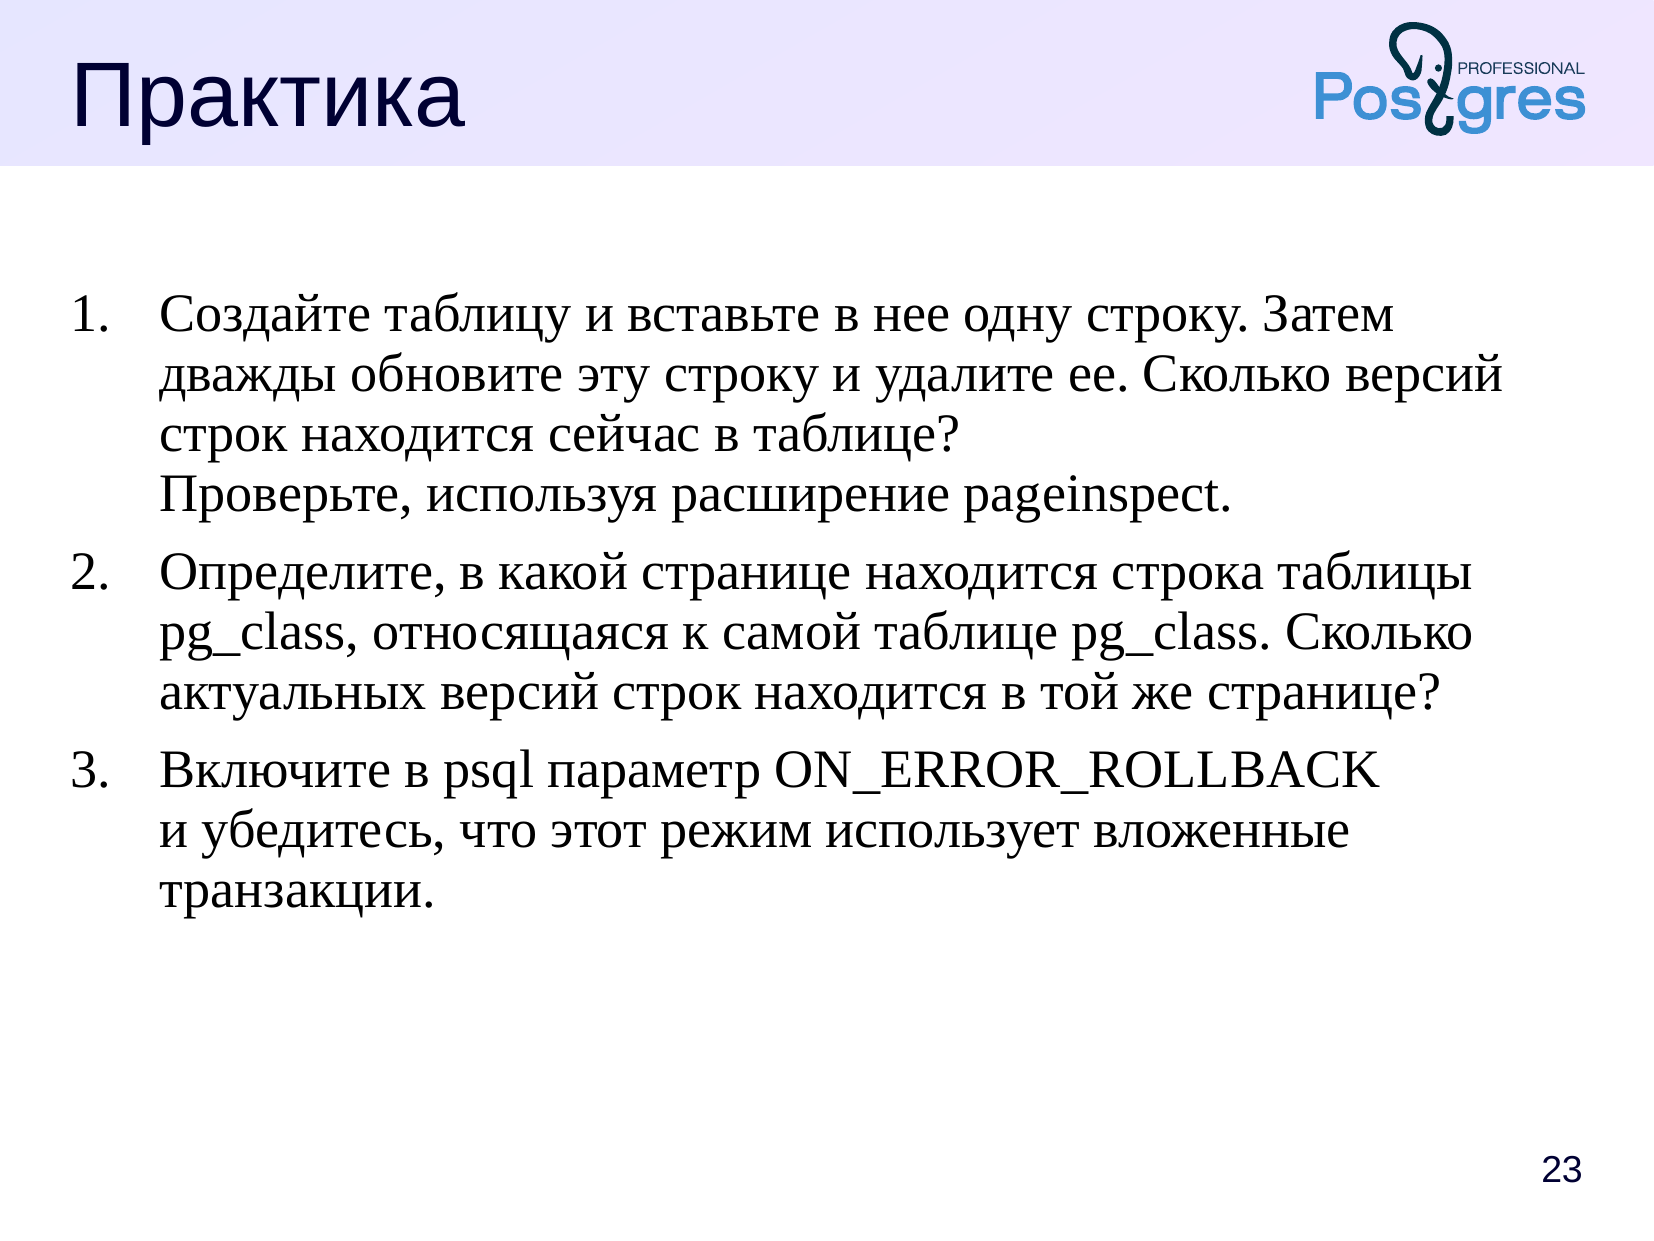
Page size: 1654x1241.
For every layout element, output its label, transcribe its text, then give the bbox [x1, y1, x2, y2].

title Практика [70, 43, 1241, 147]
list Создайте таблицу и вставьте в нее одну строку. Затем дважды обновите эту строку и удалите ее. Сколько версий строк находится сейчас в таблице? Проверьте, используя расширение pageinspect. Определите, в какой странице находится строка таблицы pg_class, относящаяся к самой таблице pg_class. Сколько актуальных версий строк находится в той же странице? Включите в psql параметр ON_ERROR_ROLLBACK и убедитесь, что этот режим использует вложенные транзакции. [70, 283, 1583, 1134]
